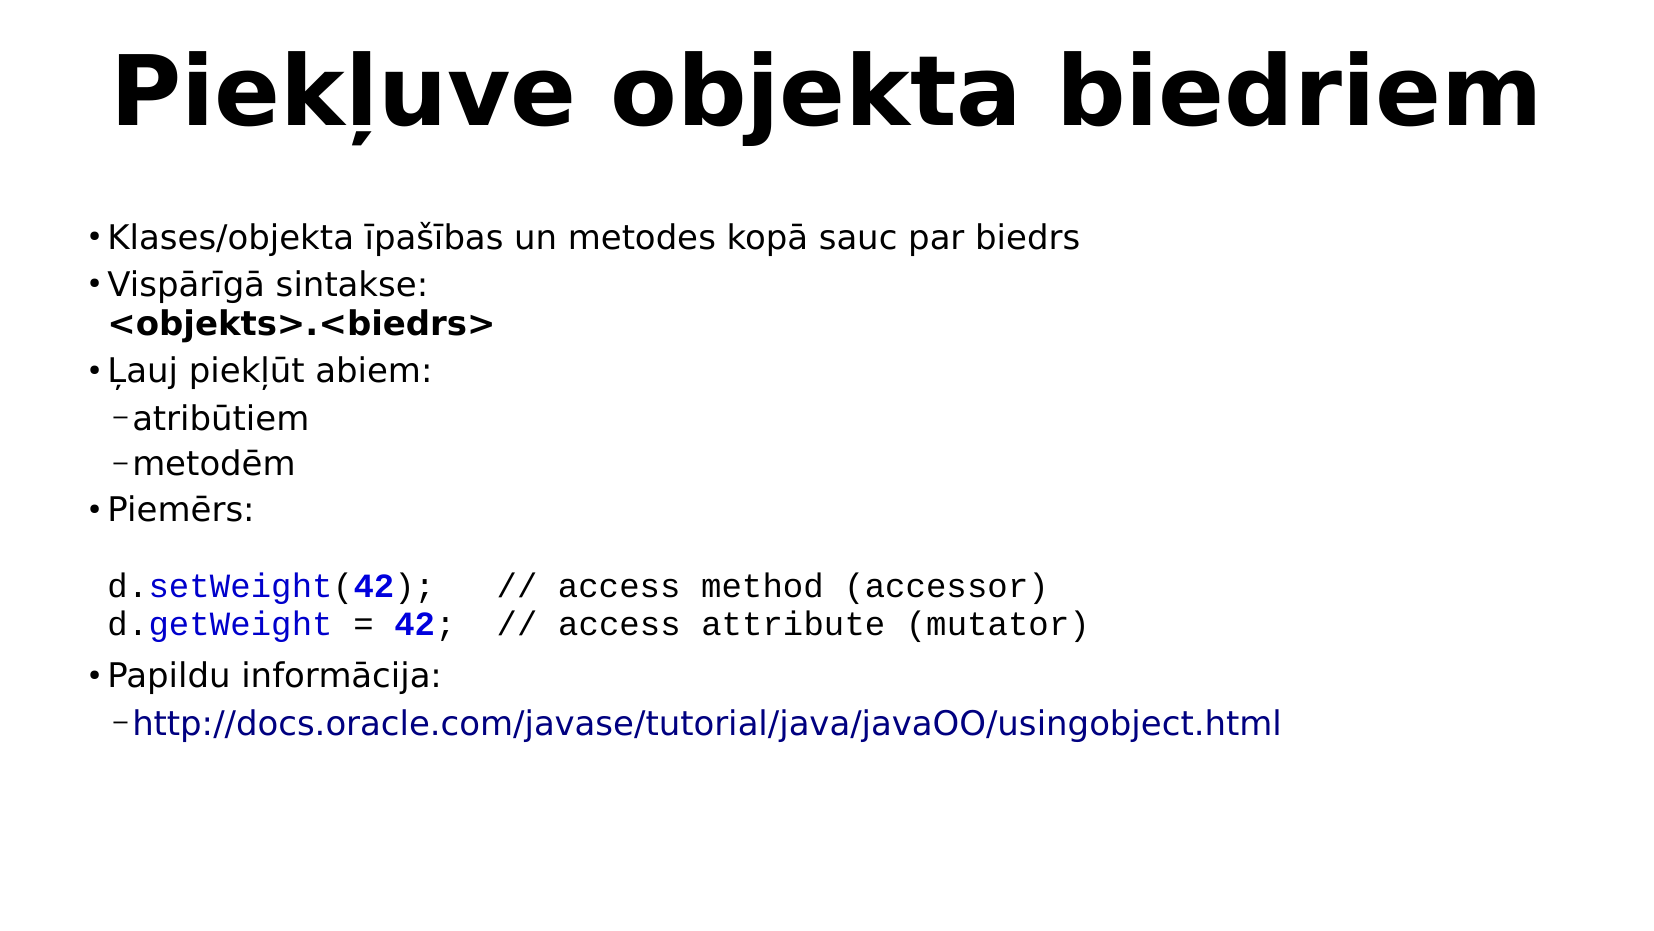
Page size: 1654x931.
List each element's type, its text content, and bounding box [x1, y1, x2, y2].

list Klases/objekta īpašības un metodes kopā sauc par biedrs Vispārīgā sintakse: <objekts>.<biedrs> Ļauj piekļūt abiem: atribūtiem metodēm Piemērs: d.setWeight(42); // access method (accessor) d.getWeight = 42; // access attribute (mutator) Papildu informācija: http://docs.oracle.com/javase/tutorial/java/javaOO/usingobject.html [82, 217, 1538, 758]
title Piekļuve objekta biedriem [82, 6, 1571, 177]
